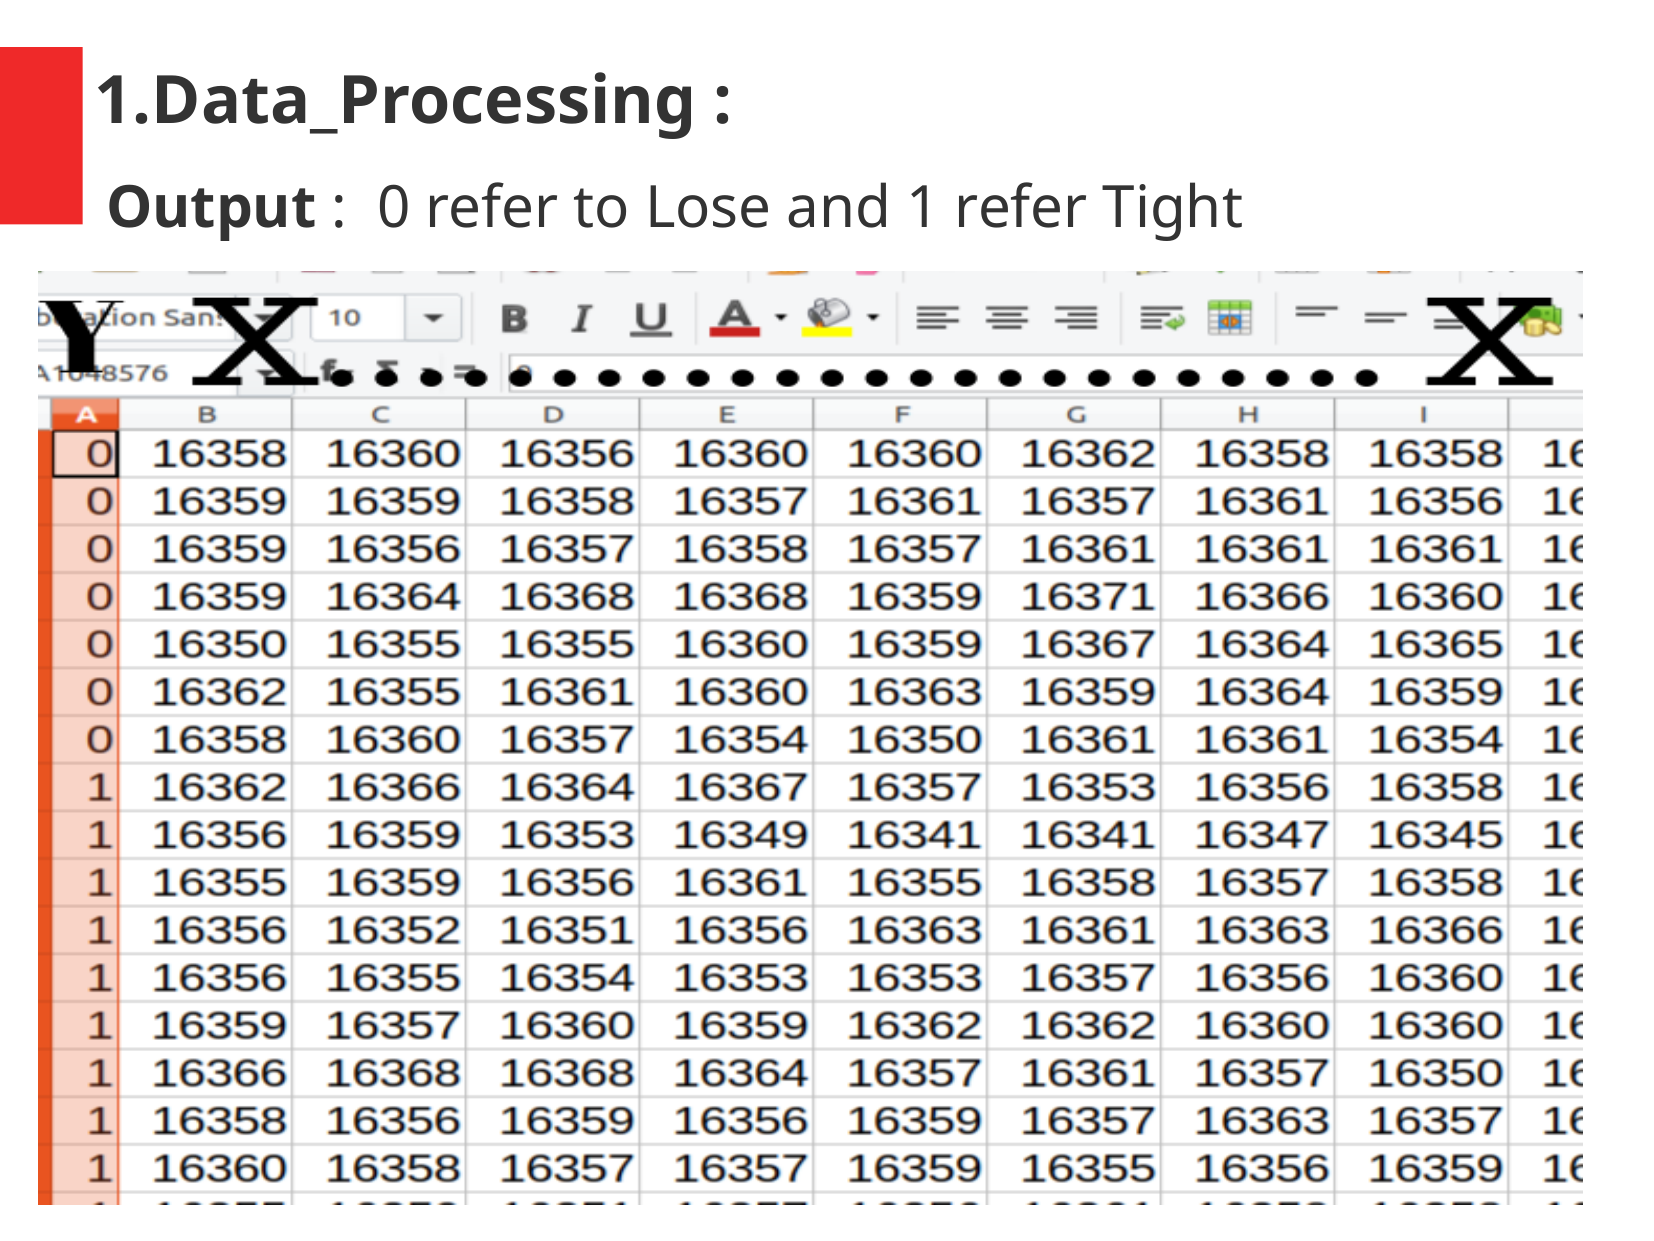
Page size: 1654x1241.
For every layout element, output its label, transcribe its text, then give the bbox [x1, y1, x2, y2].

picture [38, 271, 1583, 1205]
list Output : 0 refer to Lose and 1 refer Tight [35, 165, 1654, 1158]
title 1.Data_Processing : [94, 0, 1548, 165]
